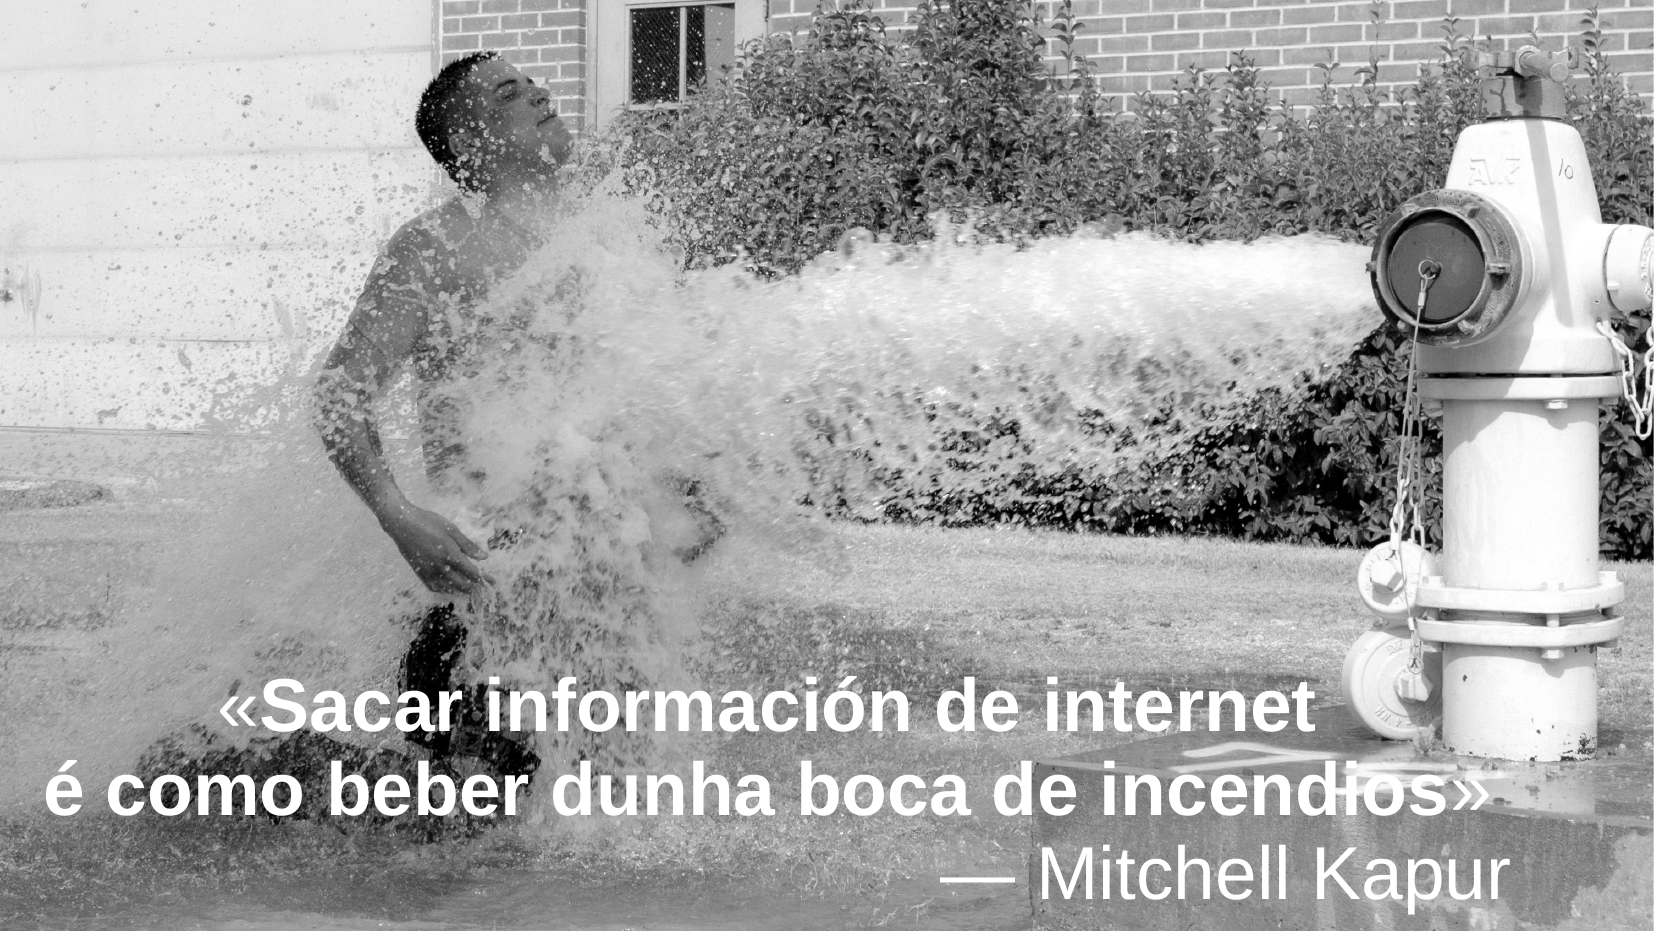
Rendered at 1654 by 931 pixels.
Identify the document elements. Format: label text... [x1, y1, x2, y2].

picture [0, 0, 1654, 931]
subtitle «Sacar información de internet é como beber dunha boca de incendios» — Mitchell Kapur [23, 519, 1512, 931]
